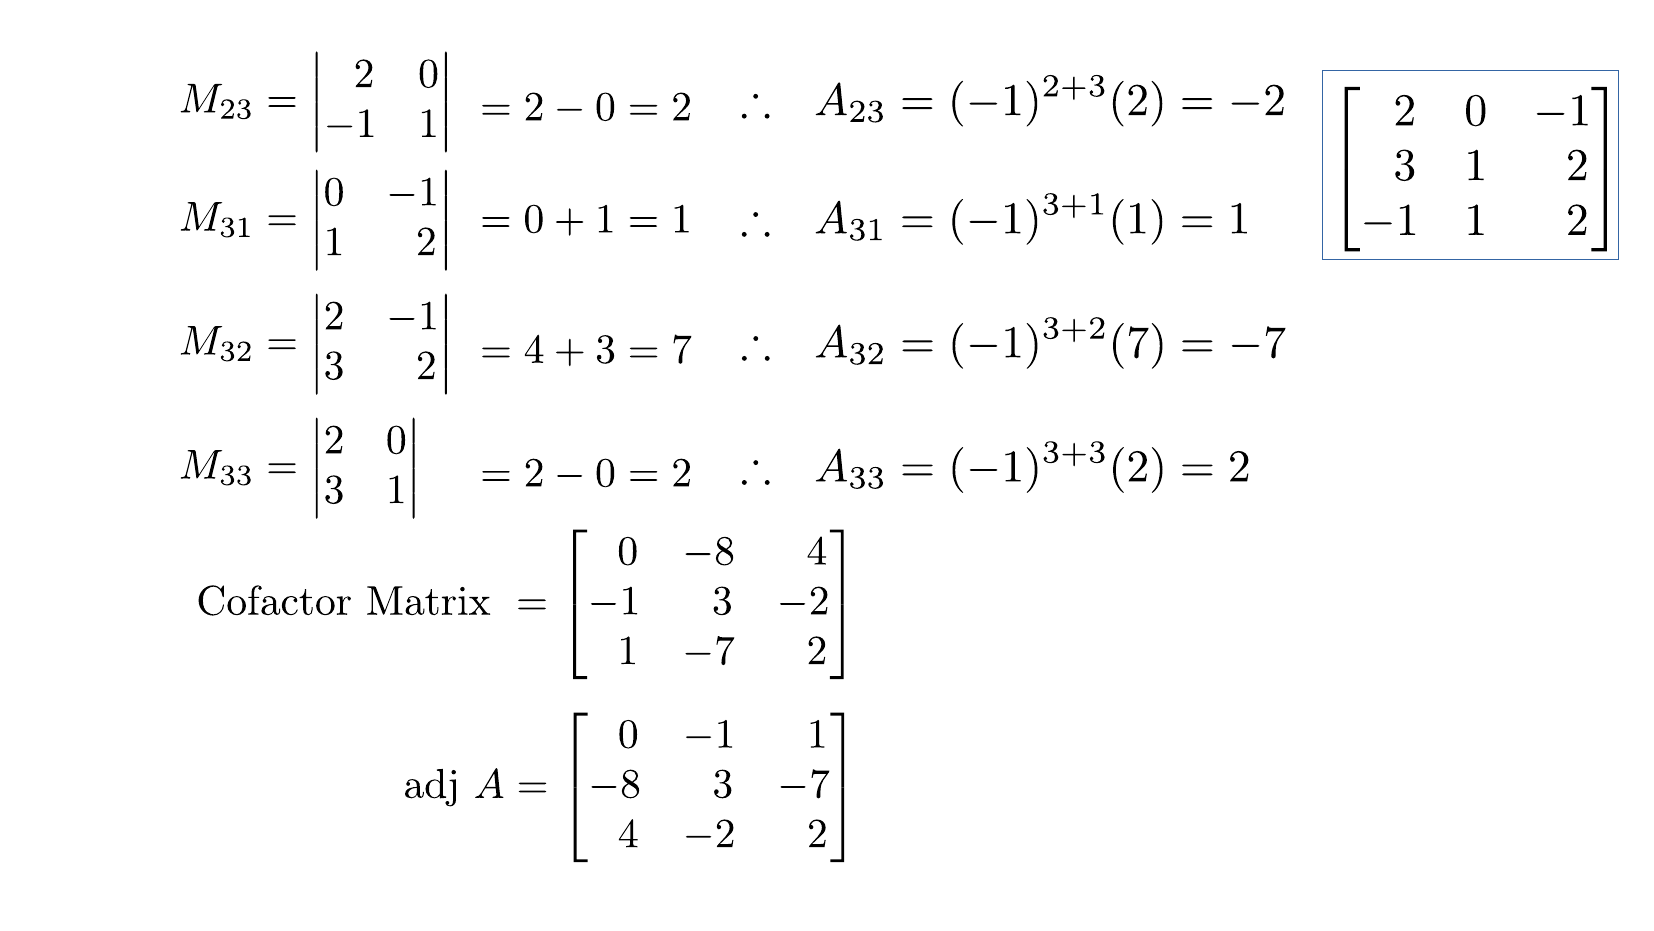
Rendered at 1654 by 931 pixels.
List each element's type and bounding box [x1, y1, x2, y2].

text_box [481, 204, 689, 236]
text_box [1322, 70, 1619, 260]
text_box [198, 529, 844, 680]
text_box [741, 74, 1284, 127]
text_box [180, 293, 447, 395]
text_box [481, 458, 690, 488]
subtitle [47, 35, 1607, 898]
text_box [180, 417, 415, 519]
text_box [741, 193, 1247, 245]
text_box [481, 334, 692, 367]
text_box [741, 317, 1286, 369]
text_box [180, 169, 447, 271]
text_box [481, 92, 690, 122]
text_box [741, 441, 1249, 493]
text_box [405, 712, 845, 863]
text_box [180, 51, 447, 153]
